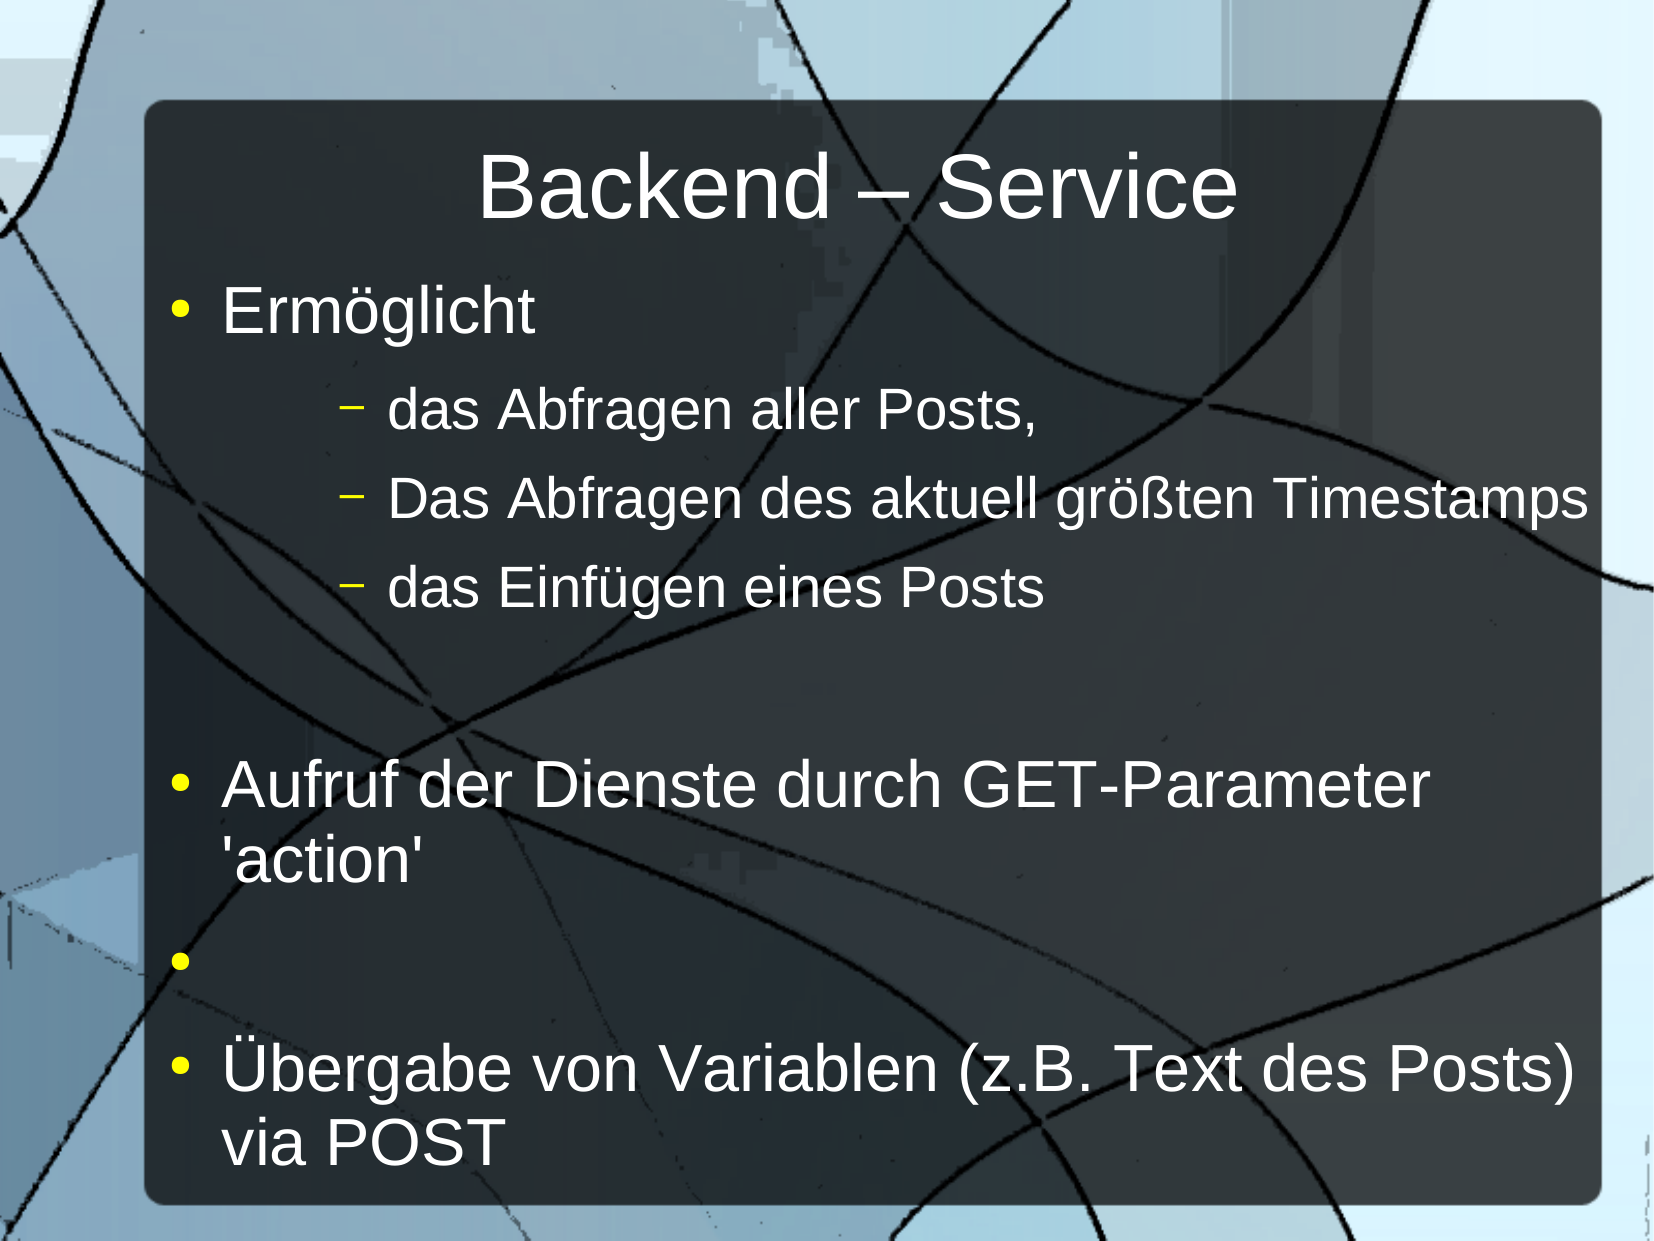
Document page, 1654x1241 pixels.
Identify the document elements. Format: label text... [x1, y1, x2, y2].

title Backend – Service [147, 78, 1571, 296]
picture [0, 0, 1654, 1241]
list Ermöglicht das Abfragen aller Posts, Das Abfragen des aktuell größten Timestamps das Einfügen eines Posts Aufruf der Dienste durch GET-Parameter 'action' Übergabe von Variablen (z.B. Text des Posts) via POST [150, 272, 1598, 1180]
